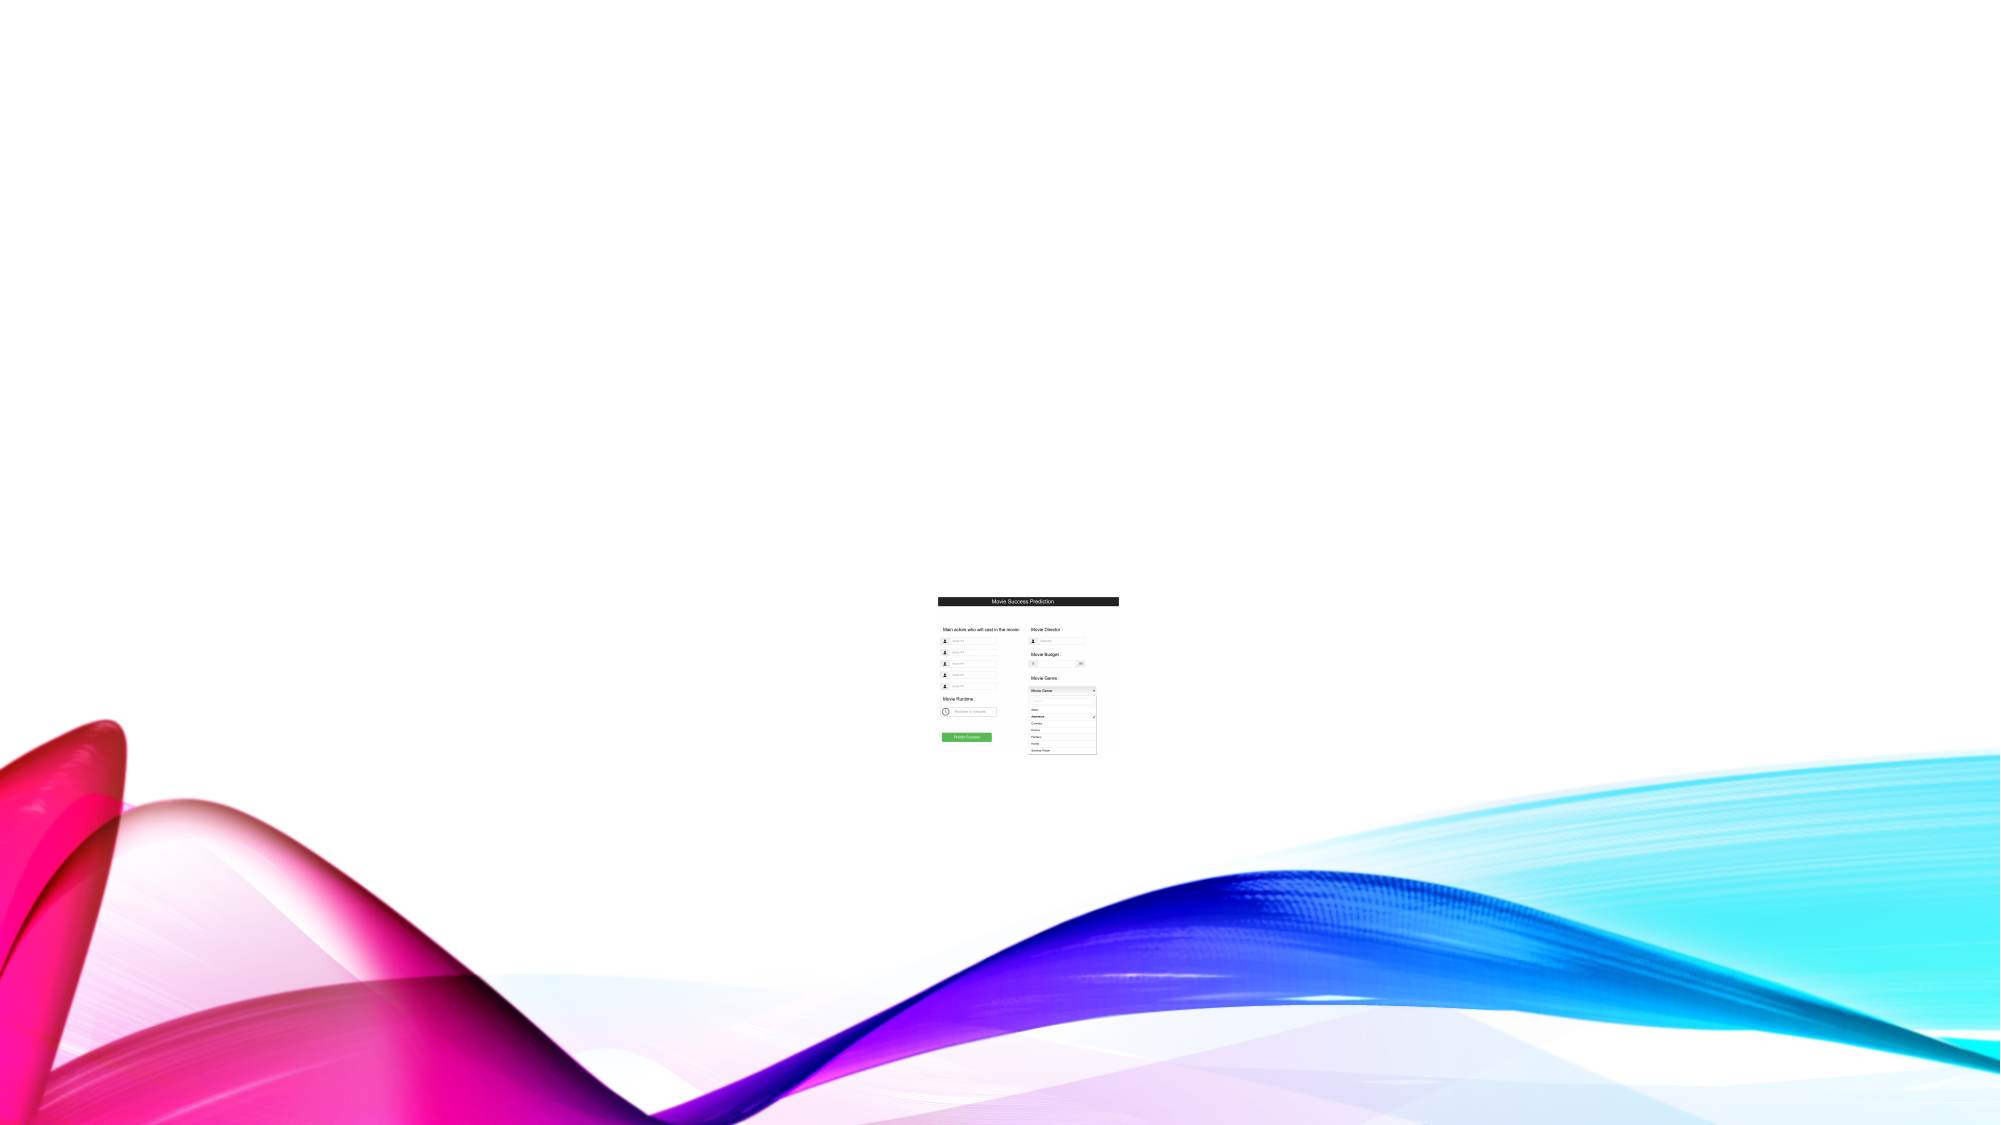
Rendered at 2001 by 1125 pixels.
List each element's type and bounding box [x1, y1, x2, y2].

picture [375, 0, 1682, 1125]
